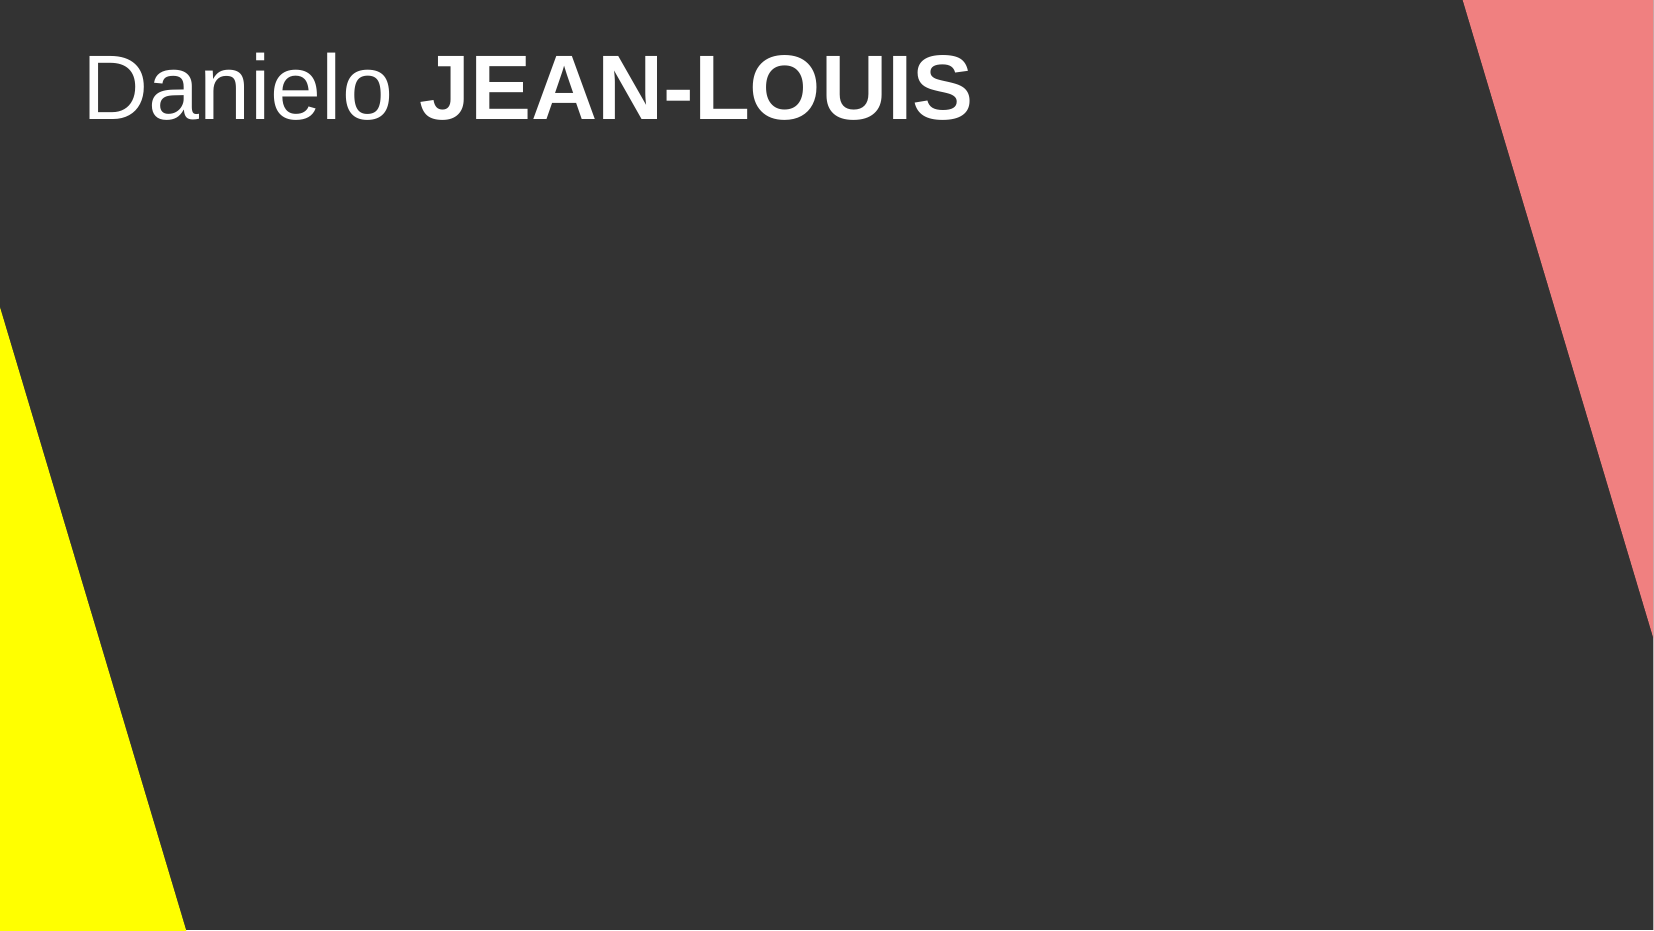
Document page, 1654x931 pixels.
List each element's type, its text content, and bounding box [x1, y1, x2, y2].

subtitle Danielo JEAN-LOUIS [82, 36, 1565, 345]
text_box [0, 307, 187, 931]
text_box [1462, 0, 1654, 641]
